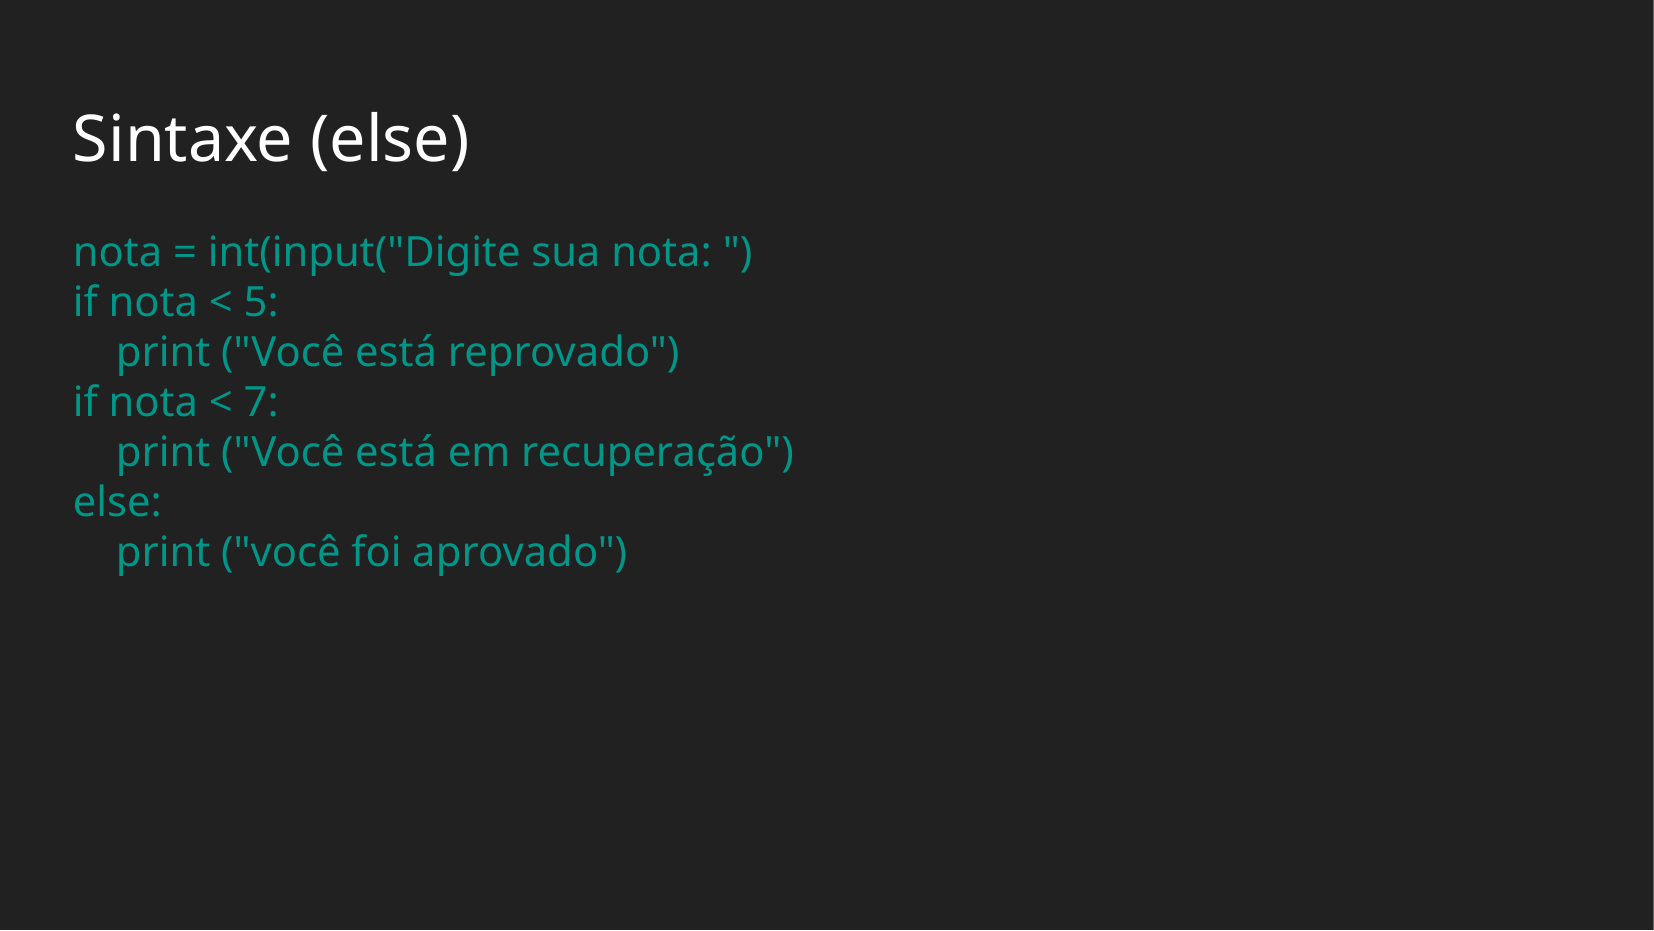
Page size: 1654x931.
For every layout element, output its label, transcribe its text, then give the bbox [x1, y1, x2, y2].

list nota = int(input("Digite sua nota: ") if nota < 5: print ("Você está reprovado") if nota < 7: print ("Você está em recuperação") else: print ("você foi aprovado") [56, 208, 1598, 827]
title Sintaxe (else) [56, 80, 1598, 185]
